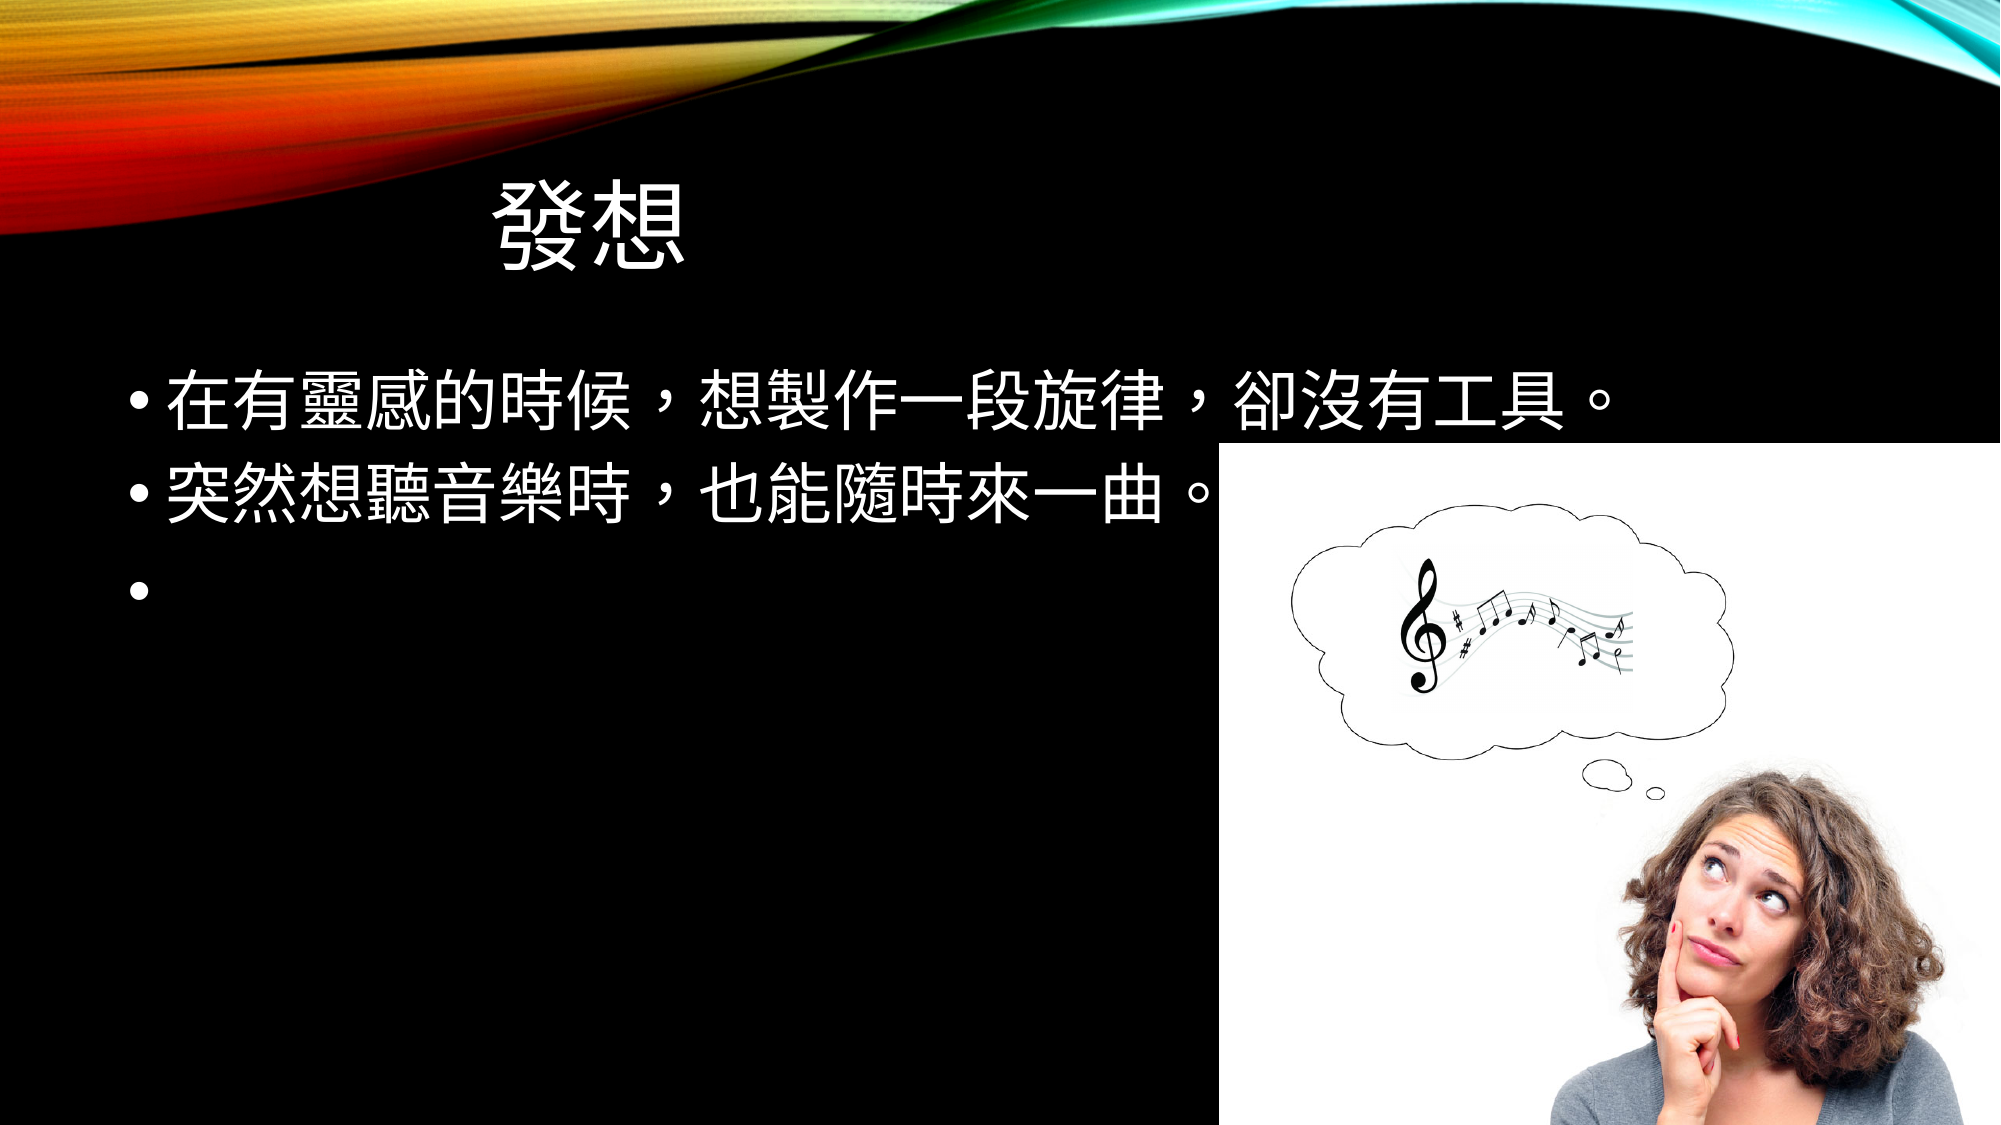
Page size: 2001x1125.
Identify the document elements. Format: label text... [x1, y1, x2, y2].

picture [1219, 443, 2000, 1125]
title 發想 [474, 125, 1888, 338]
list 在有靈感的時候，想製作一段旋律，卻沒有工具。 突然想聽音樂時，也能隨時來一曲。 [112, 360, 1888, 1021]
